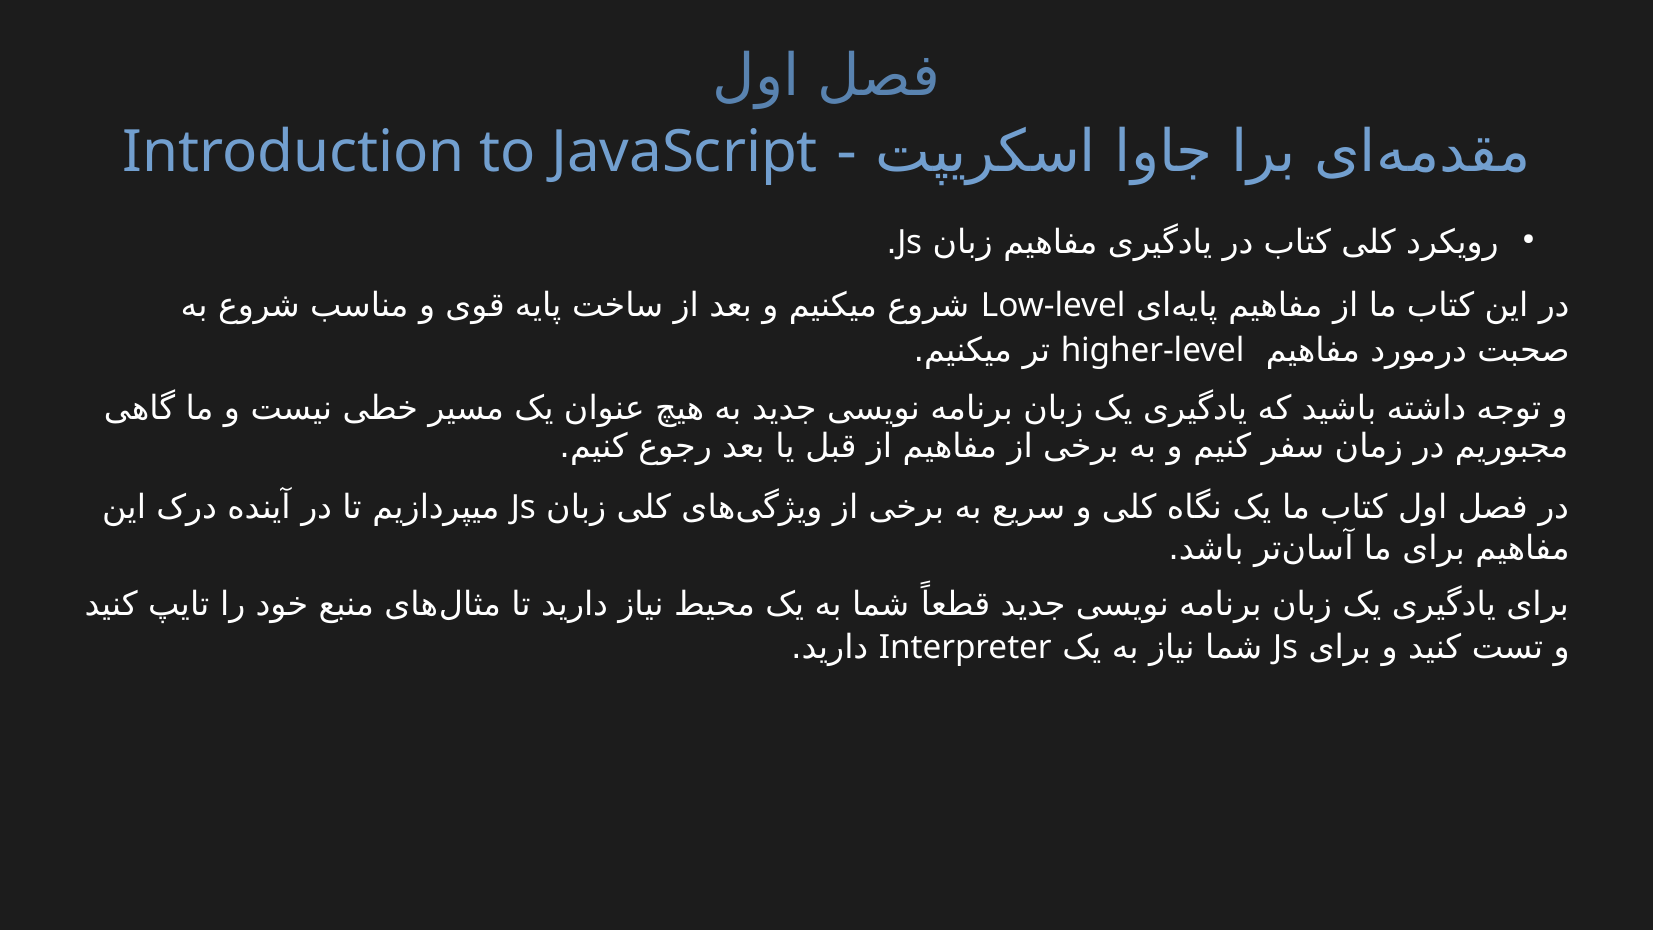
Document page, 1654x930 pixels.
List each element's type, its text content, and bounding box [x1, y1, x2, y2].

subtitle رویکرد کلی کتاب در یادگیری مفاهیم زبان Js. در این کتاب ما از مفاهیم پایه‌ای Low-level شروع میکنیم و بعد از ساخت پایه قوی و مناسب شروع به صحبت درمورد مفاهیم higher-level تر میکنیم. و توجه داشته باشید که یادگیری یک زبان برنامه نویسی جدید به هیچ عنوان یک مسیر خطی نیست و ما گاهی مجبوریم در زمان سفر کنیم و به برخی از مفاهیم از قبل یا بعد رجوع کنیم. در فصل اول کتاب ما یک نگاه کلی و سریع به برخی از ویژگی‌های کلی زبان Js میپردازیم تا در آینده درک این مفاهیم برای ما آسان‌تر باشد. برای یادگیری یک زبان برنامه نویسی جدید قطعاً شما به یک محیط نیاز دارید تا مثال‌های منبع خود را تایپ کنید و تست کنید و برای Js شما نیاز به یک Interpreter دارید. [82, 217, 1571, 713]
title فصل اول مقدمه‌ای برا جاوا اسکریپت - Introduction to JavaScript [82, 37, 1571, 193]
